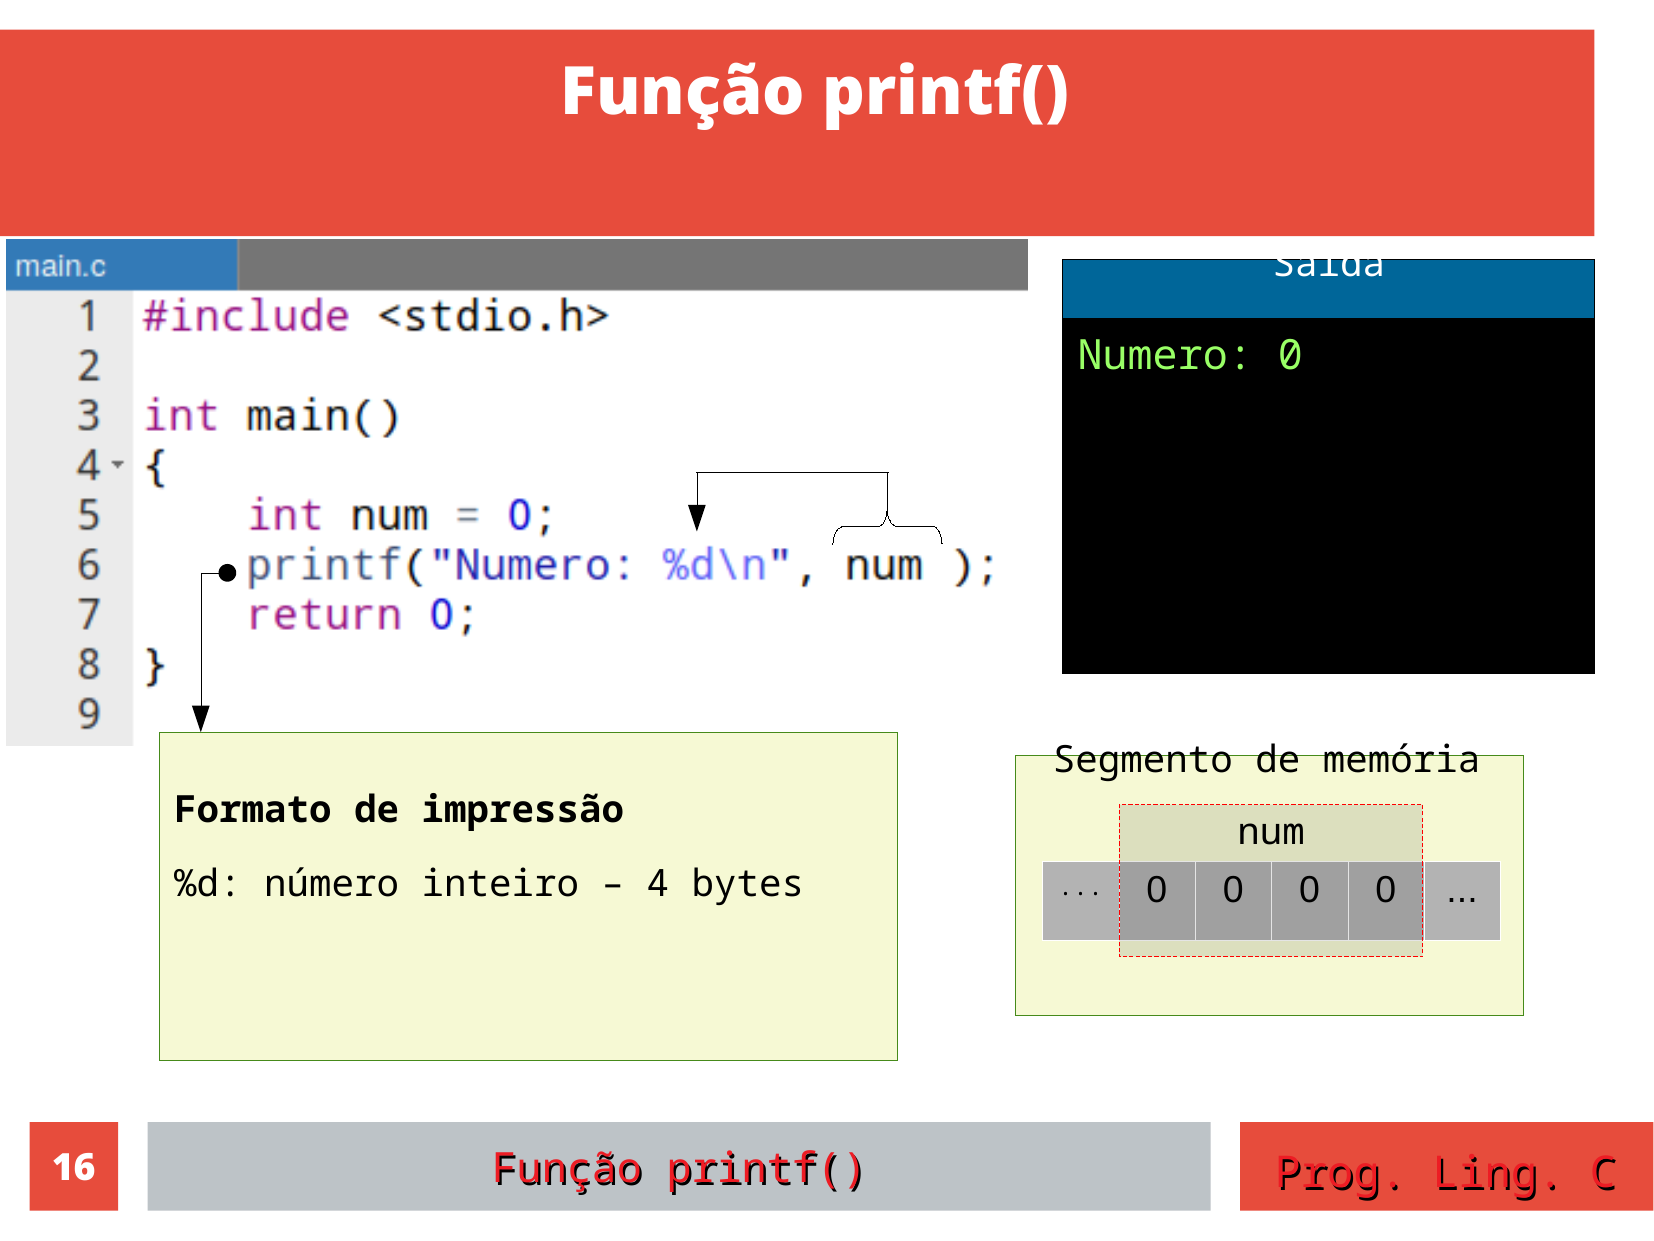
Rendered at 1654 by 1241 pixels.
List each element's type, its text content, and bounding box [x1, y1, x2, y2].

text_box Numero: 0 [1062, 318, 1595, 674]
text_box Função printf() [197, 1133, 1162, 1199]
text_box num [1119, 804, 1423, 957]
table_header ... [1043, 862, 1119, 940]
text_box Saída [1062, 259, 1595, 318]
text_box Saída [1346, 259, 1356, 274]
text_box Formato de impressão %d: número inteiro – 4 bytes [159, 732, 898, 1061]
title Função printf() [283, 42, 1347, 225]
text_box Prog. Ling. C [1233, 1133, 1654, 1202]
picture [6, 239, 1028, 746]
table_header ... [1425, 862, 1500, 940]
text_box Segmento de memória [1015, 755, 1524, 1016]
